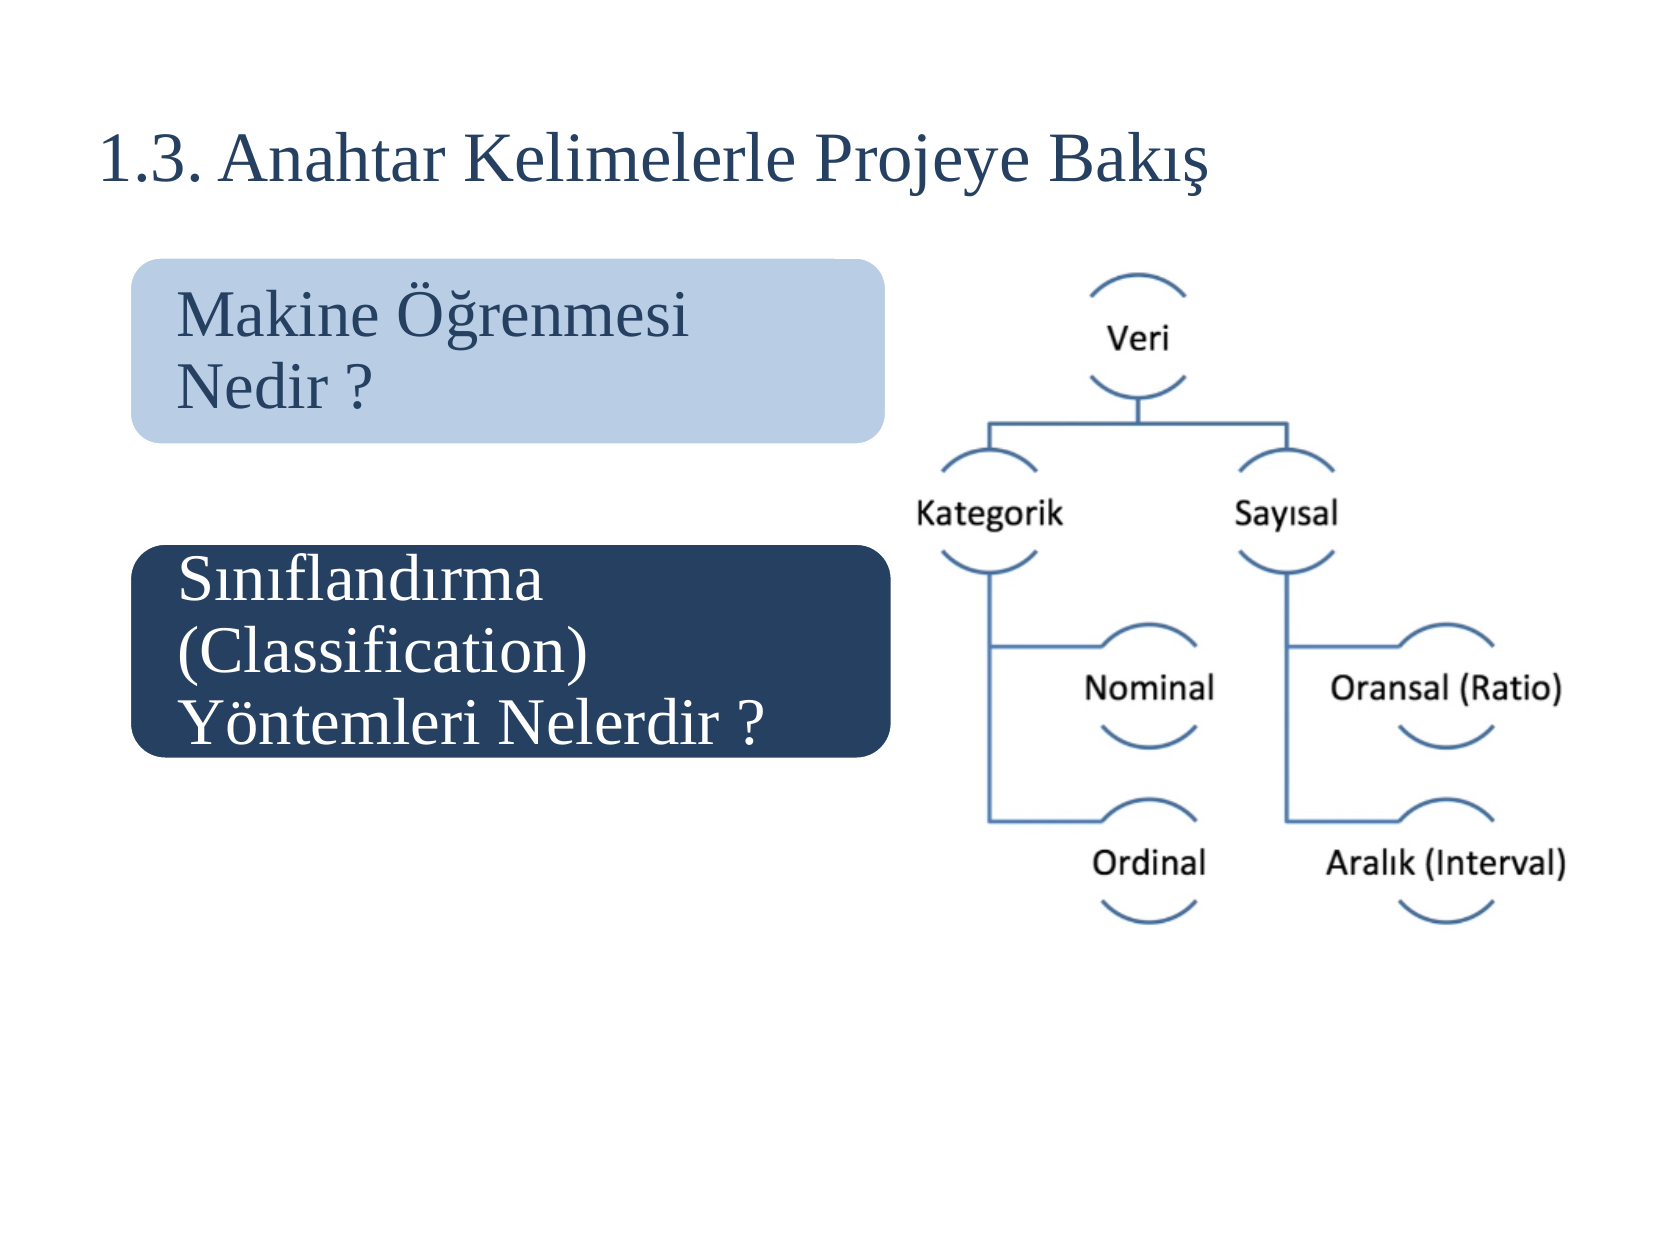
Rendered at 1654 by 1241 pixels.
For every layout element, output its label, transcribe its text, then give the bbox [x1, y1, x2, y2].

title 1.3. Anahtar Kelimelerle Projeye Bakış [82, 49, 1571, 257]
text_box Makine Öğrenmesi Nedir ? [128, 256, 887, 446]
text_box Sınıflandırma (Classification) Yöntemleri Nelerdir ? [128, 542, 893, 760]
picture [911, 265, 1637, 972]
